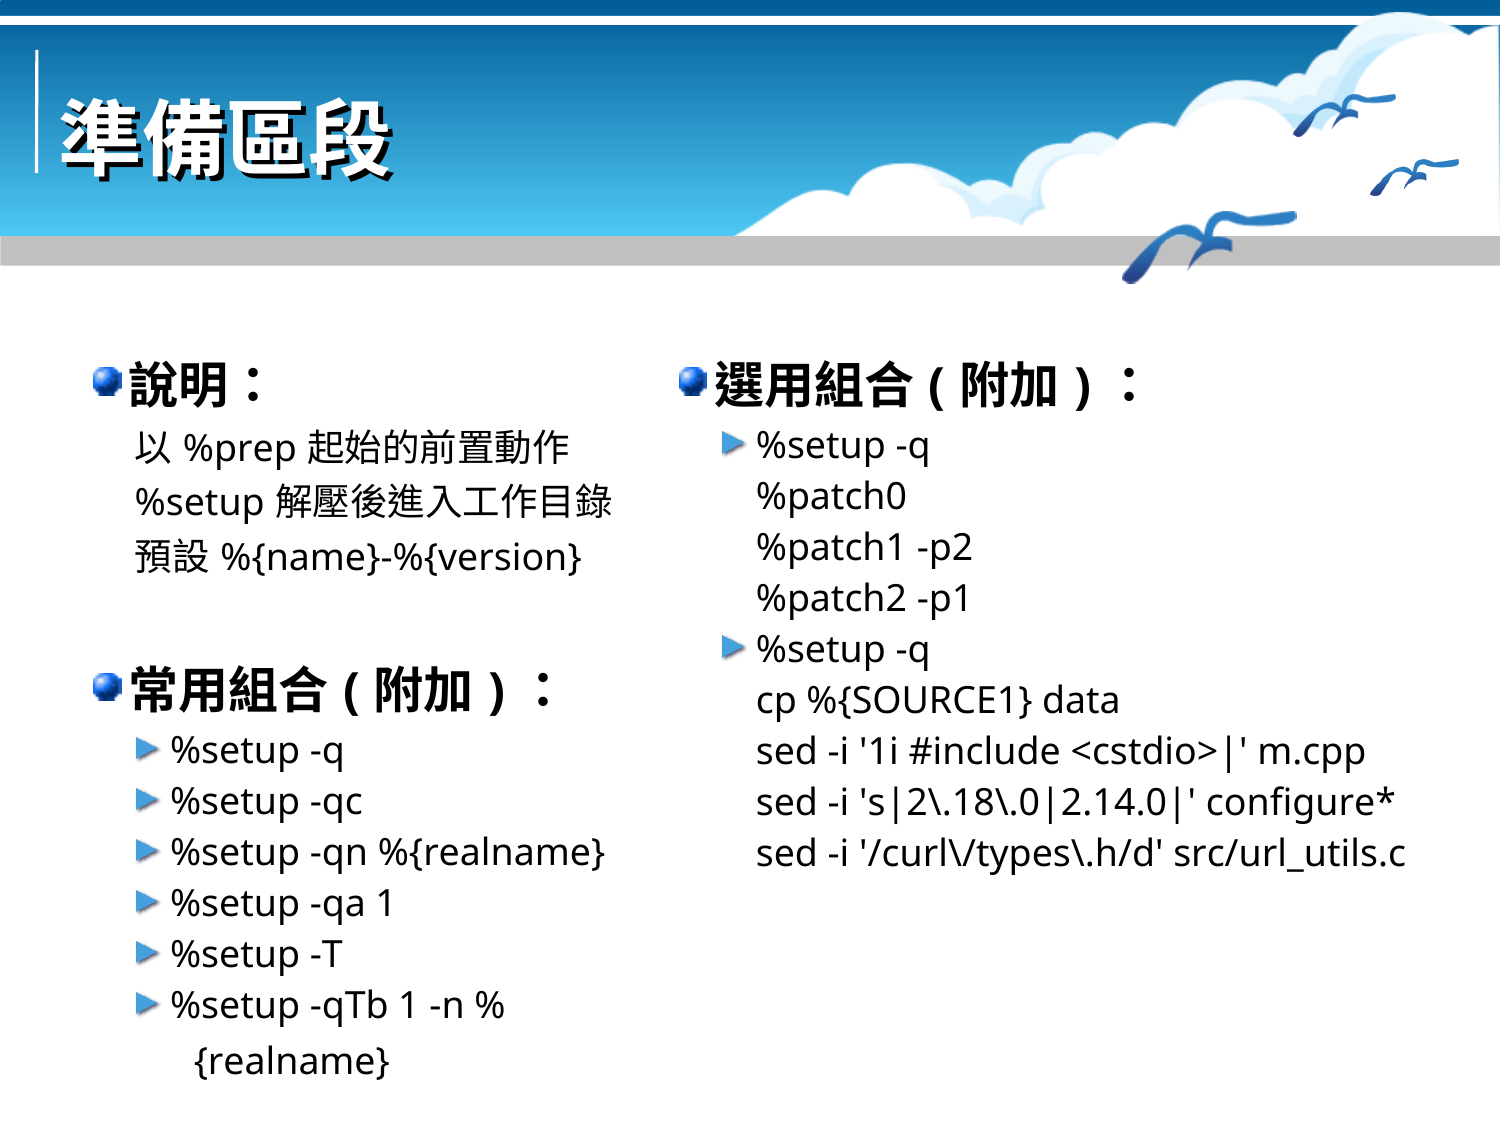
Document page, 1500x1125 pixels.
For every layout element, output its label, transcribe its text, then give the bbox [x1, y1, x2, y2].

title 準備區段 [59, 86, 1465, 186]
list 說明： 以%prep起始的前置動作 %setup解壓後進入工作目錄 預設%{name}-%{version} 常用組合(附加)： %setup -q %setup -qc %setup -qn %{realname} %setup -qa 1 %setup -T %setup -qTb 1 -n %{realname} [93, 309, 680, 1060]
list 選用組合(附加)： %setup -q %patch0 %patch1 -p2 %patch2 -p1 %setup -q cp %{SOURCE1} data sed -i '1i #include <cstdio>|' m.cpp sed -i 's|2\.18\.0|2.14.0|' configure* sed -i '/curl\/types\.h/d' src/url_utils.c [679, 309, 1447, 1045]
picture [730, 12, 1500, 284]
